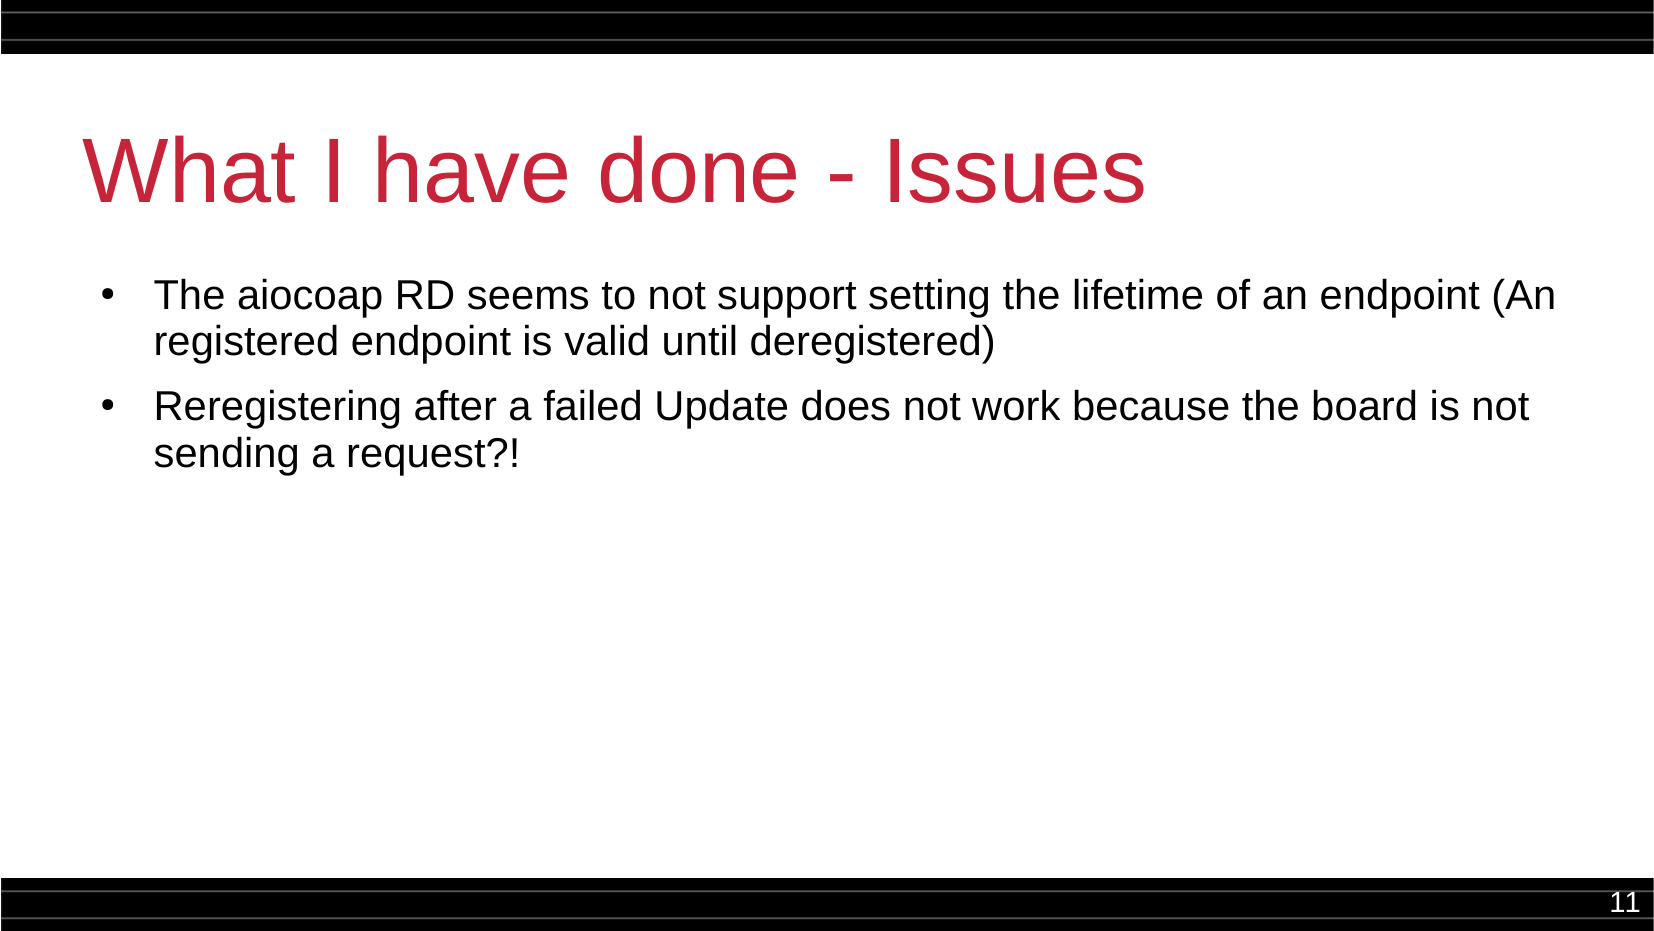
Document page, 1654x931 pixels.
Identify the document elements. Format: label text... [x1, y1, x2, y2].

list The aiocoap RD seems to not support setting the lifetime of an endpoint (An registered endpoint is valid until deregistered) Reregistering after a failed Update does not work because the board is not sending a request?! [82, 271, 1571, 758]
title What I have done - Issues [82, 92, 1571, 249]
picture [1, 0, 1654, 54]
picture [1, 878, 1654, 931]
